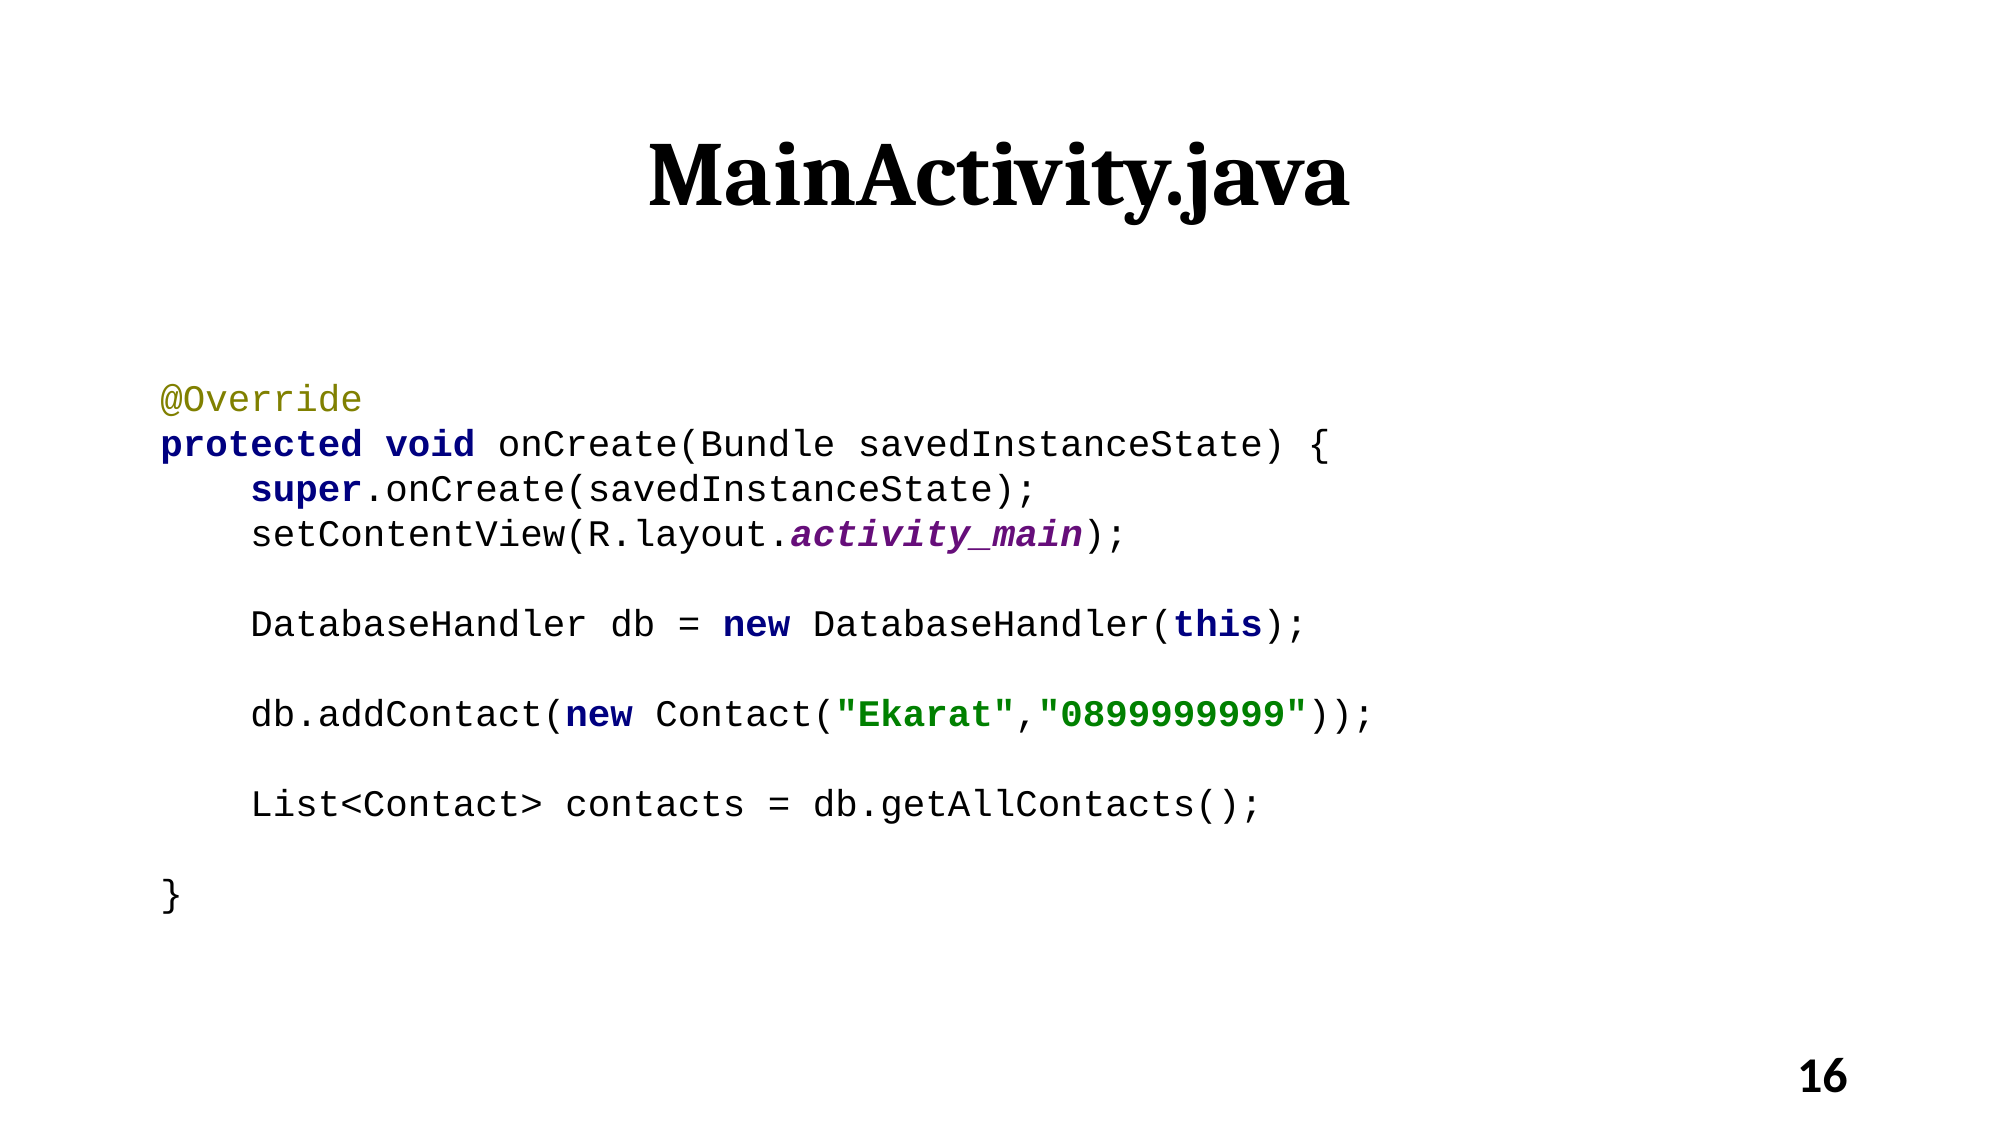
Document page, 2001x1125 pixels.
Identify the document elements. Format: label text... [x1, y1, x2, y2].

slide_number <number> [1412, 1042, 1863, 1103]
list [143, 261, 1869, 991]
title MainActivity.java [137, 59, 1863, 278]
text_box @Override protected void onCreate(Bundle savedInstanceState) { super.onCreate(savedInstanceState); setContentView(R.layout.activity_main); DatabaseHandler db = new DatabaseHandler(this); db.addContact(new Contact("Ekarat","0899999999")); List<Contact> contacts = db.getAllContacts(); } [145, 366, 1881, 922]
